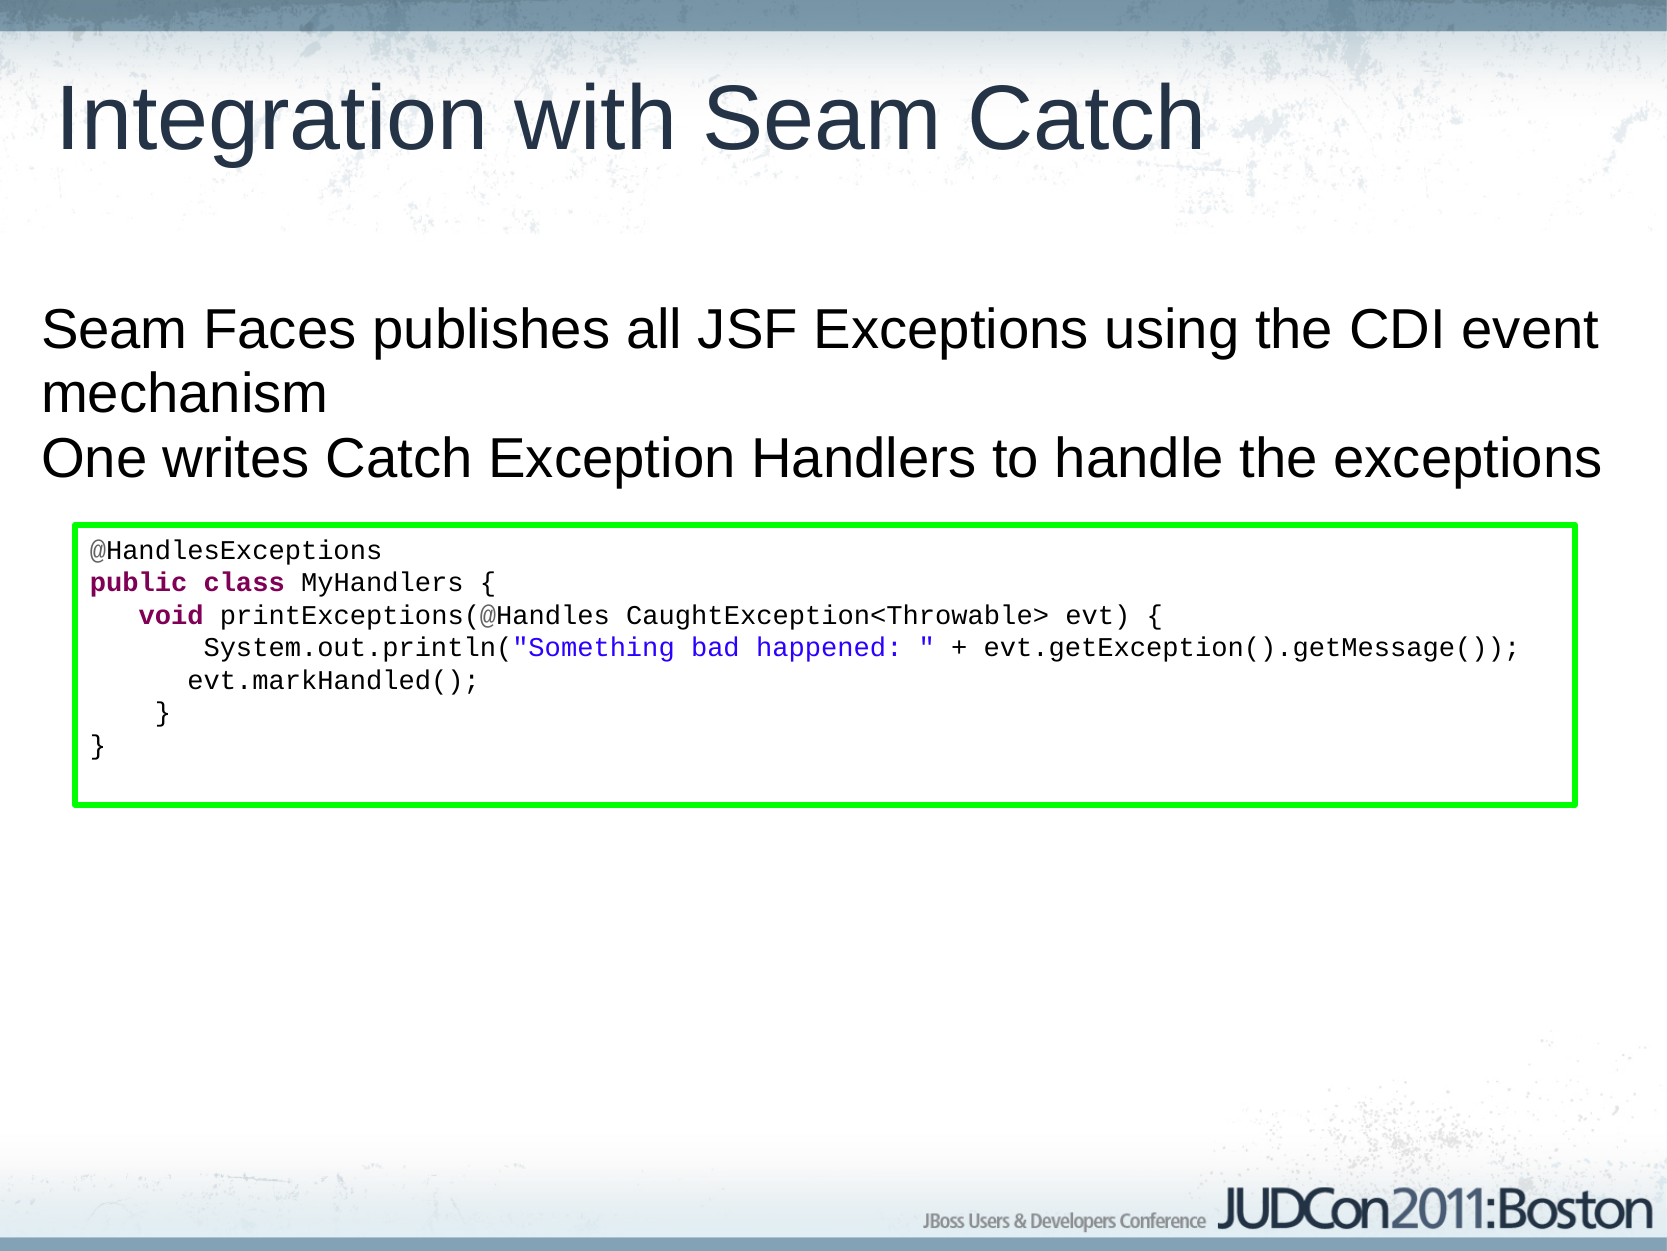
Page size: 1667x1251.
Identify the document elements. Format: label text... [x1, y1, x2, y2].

picture [0, 0, 1667, 1251]
text_box @HandlesExceptions public class MyHandlers { void printExceptions(@Handles CaughtException<Throwable> evt) { System.out.println("Something bad happened: " + evt.getException().getMessage()); evt.markHandled(); } } [75, 525, 1576, 805]
title Integration with Seam Catch [41, 50, 1628, 217]
list Seam Faces publishes all JSF Exceptions using the CDI event mechanism One writes Catch Exception Handlers to handle the exceptions [41, 297, 1629, 533]
